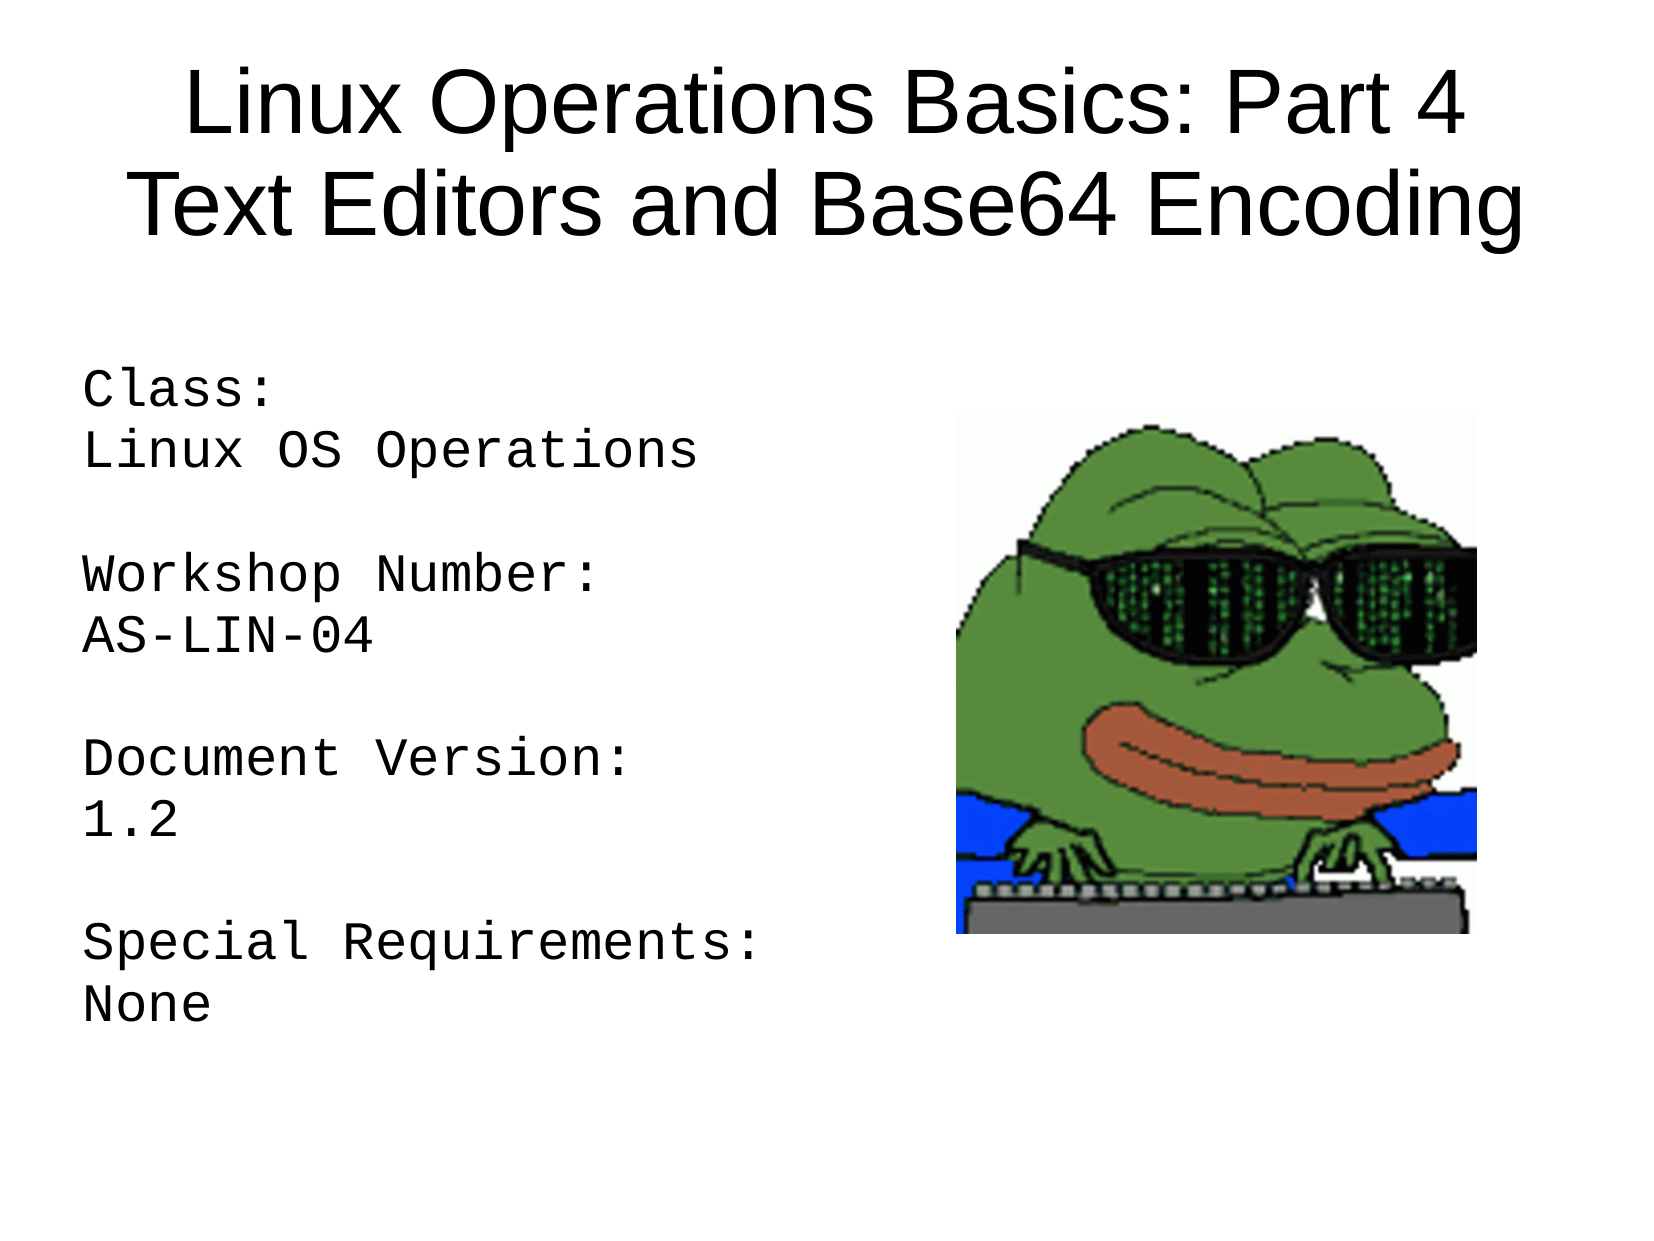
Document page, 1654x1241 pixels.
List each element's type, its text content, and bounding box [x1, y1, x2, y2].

picture [956, 413, 1477, 934]
title Linux Operations Basics: Part 4 Text Editors and Base64 Encoding [82, 49, 1571, 257]
subtitle Class: Linux OS Operations Workshop Number: AS-LIN-04 Document Version: 1.2 Special Requirements: None [82, 290, 1571, 1109]
